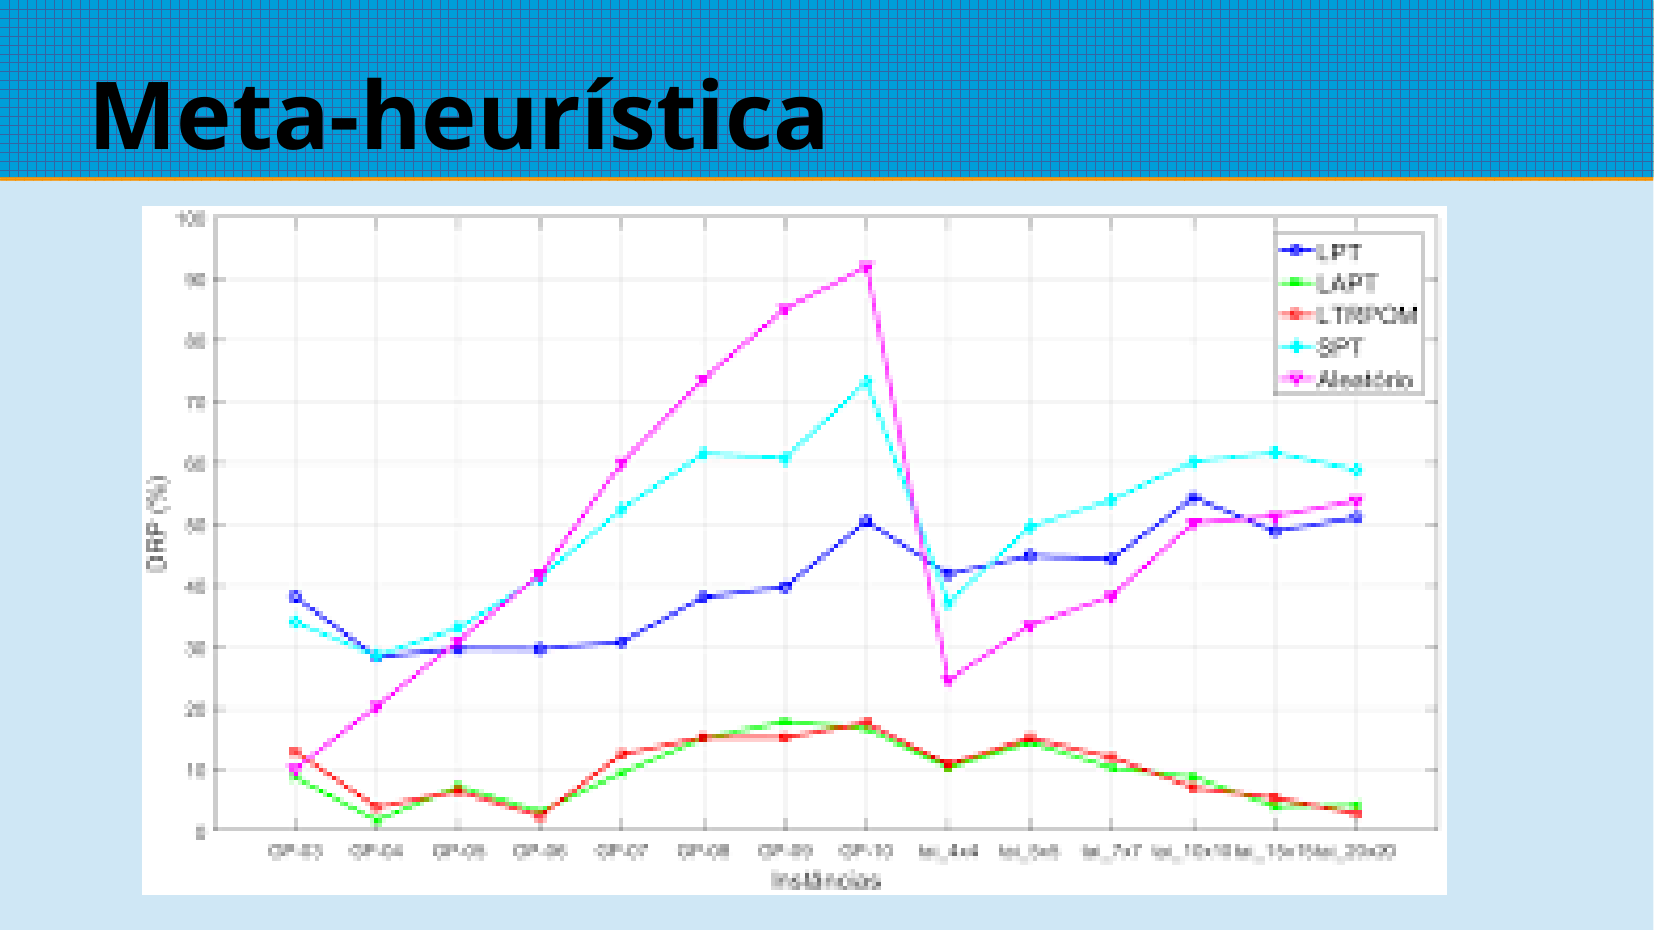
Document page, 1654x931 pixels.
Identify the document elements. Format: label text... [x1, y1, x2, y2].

picture [142, 206, 1447, 895]
title Meta-heurística [88, 14, 1565, 178]
